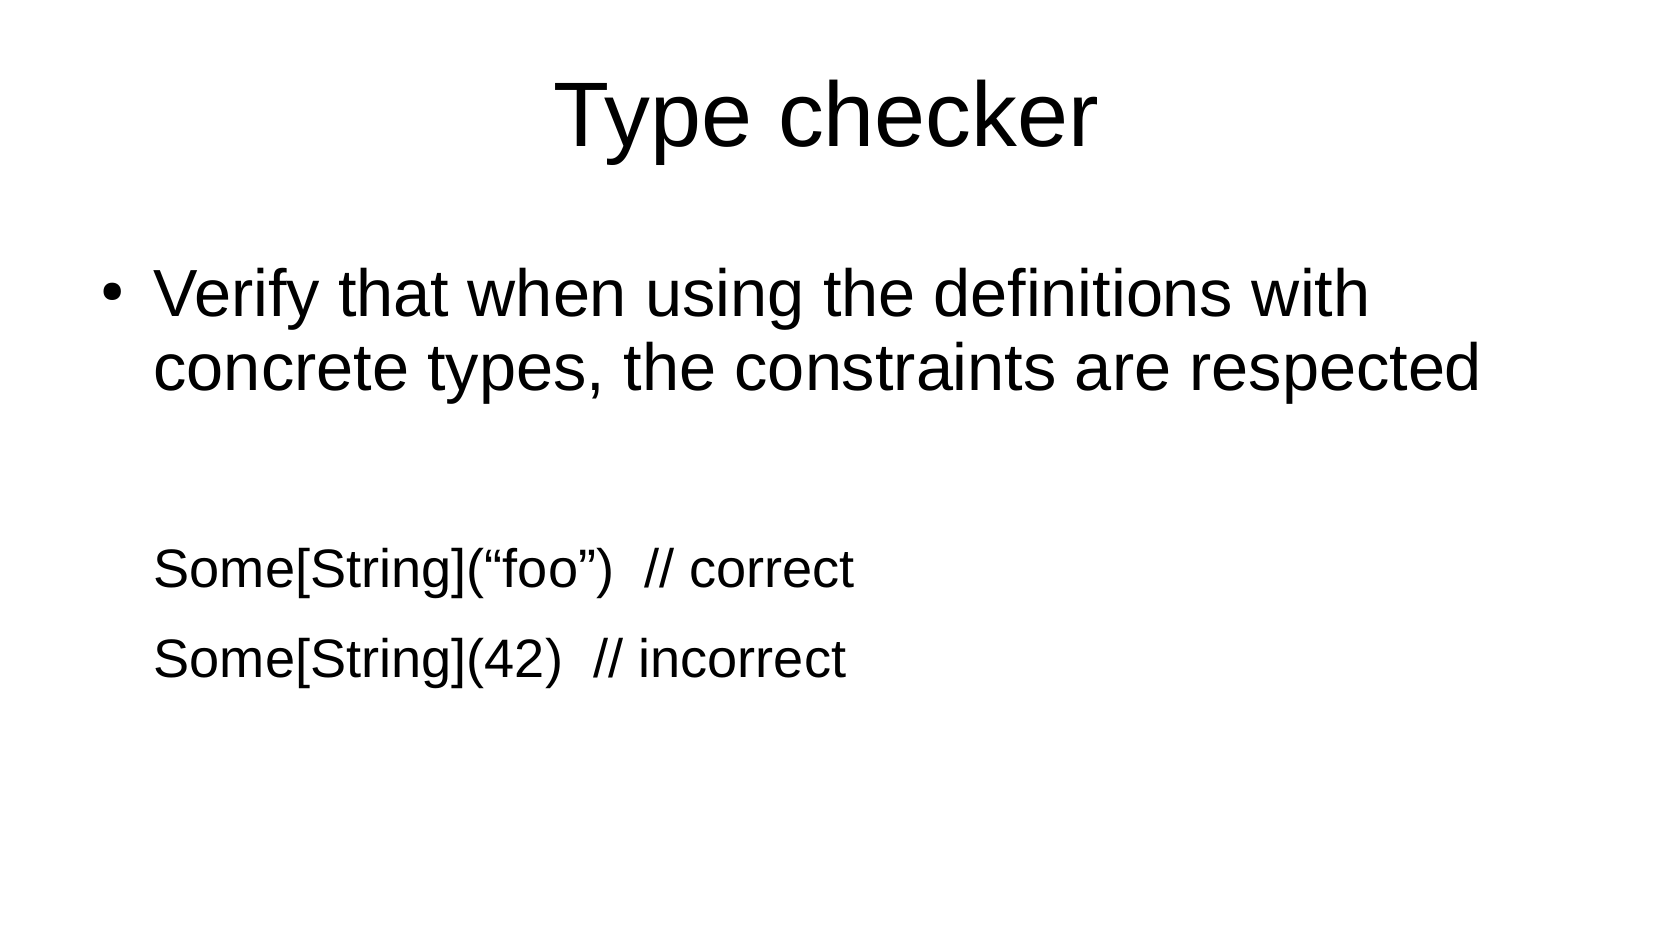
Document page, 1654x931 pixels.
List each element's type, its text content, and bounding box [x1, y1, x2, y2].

list Verify that when using the definitions with concrete types, the constraints are respected Some[String](“foo”) // correct Some[String](42) // incorrect [82, 255, 1571, 796]
title Type checker [82, 37, 1571, 193]
